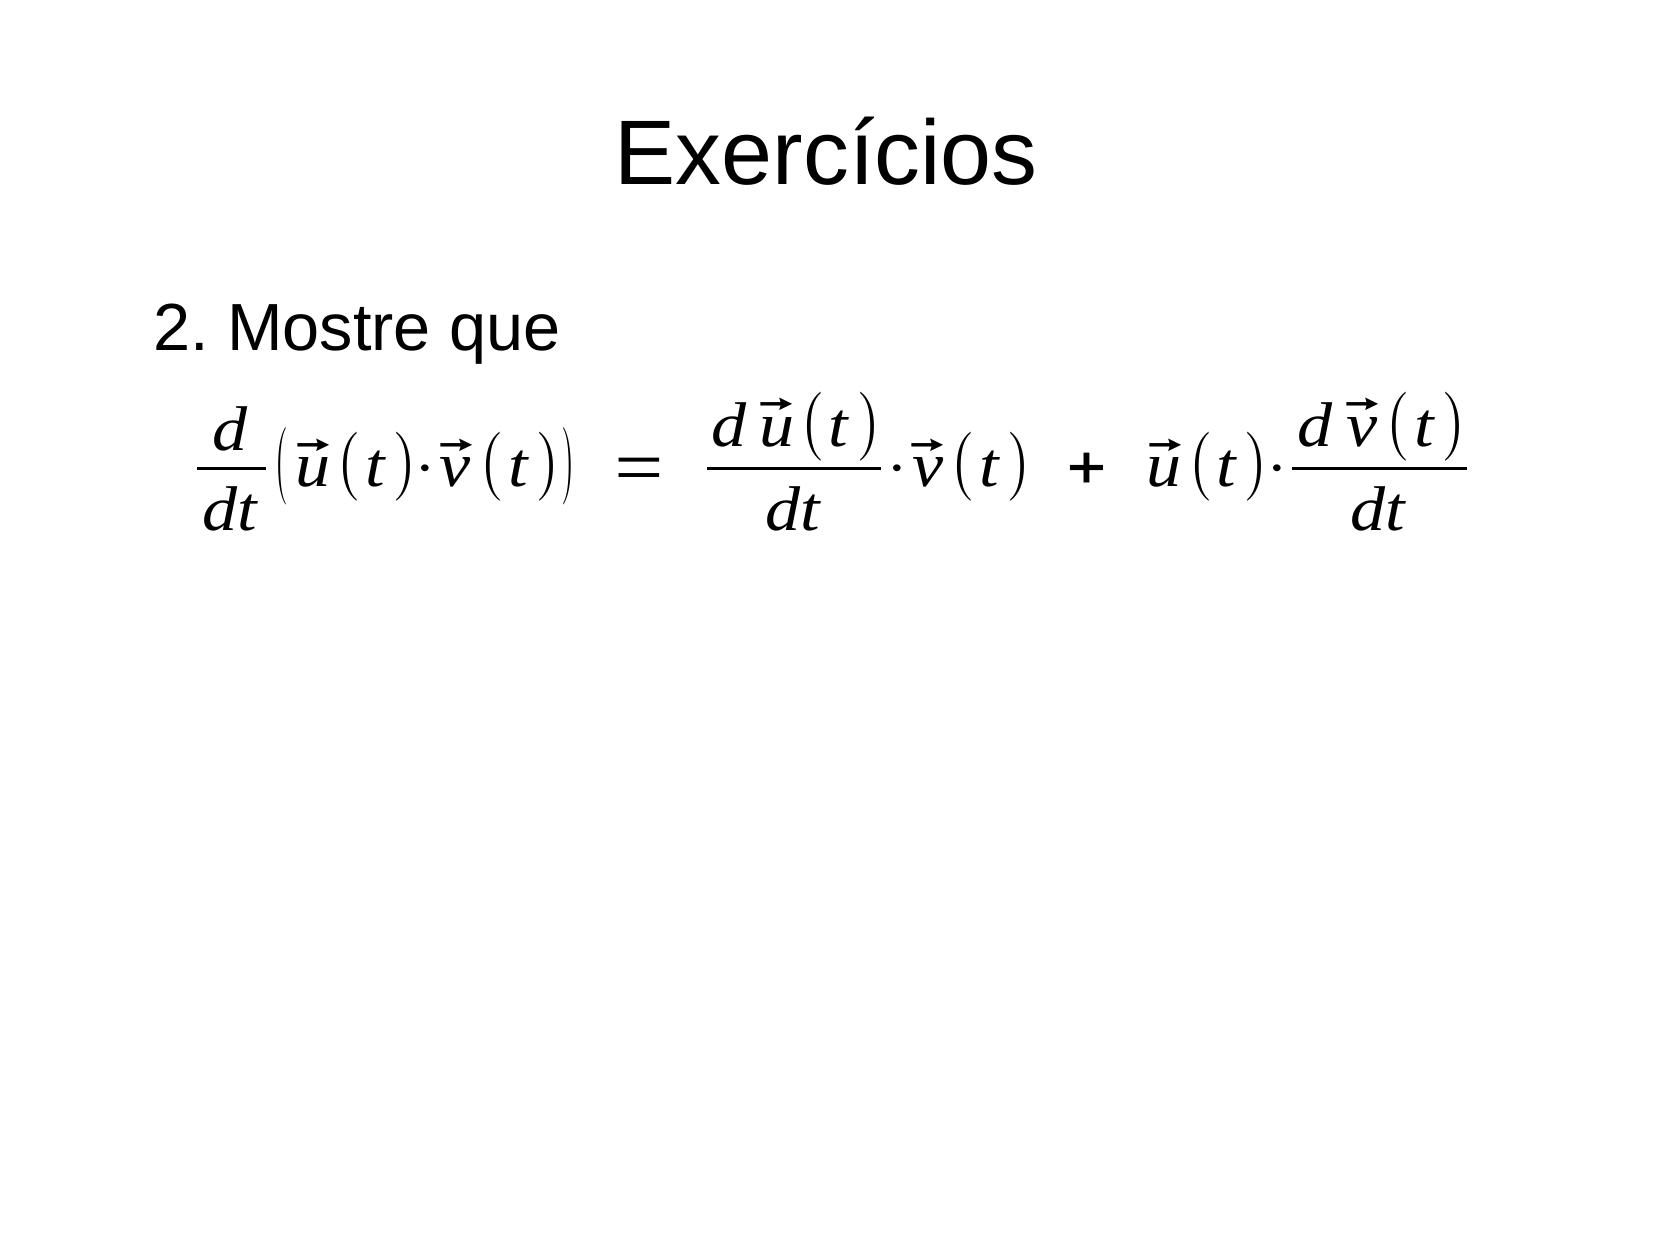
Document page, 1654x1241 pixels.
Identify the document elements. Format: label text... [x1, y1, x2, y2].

chart [187, 387, 1477, 544]
list 2. Mostre que [82, 290, 1538, 1010]
title Exercícios [82, 49, 1571, 257]
